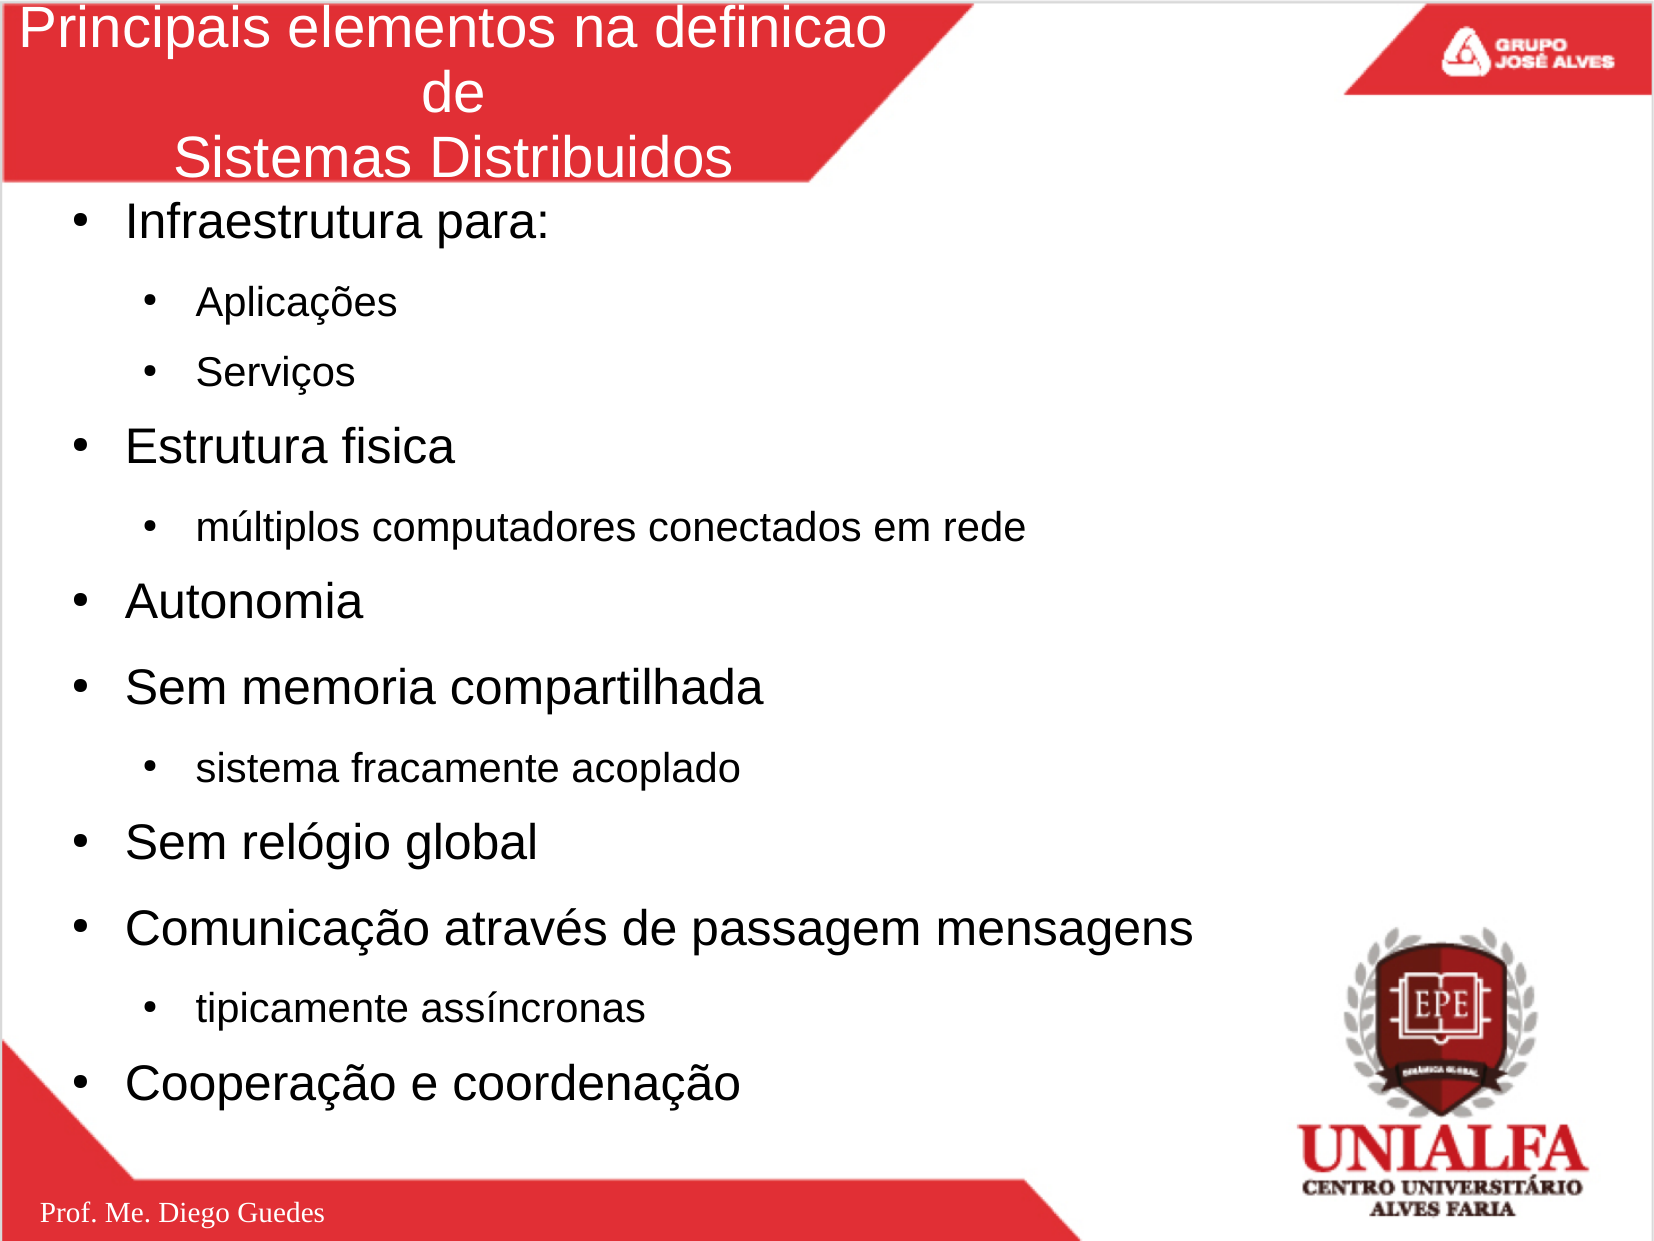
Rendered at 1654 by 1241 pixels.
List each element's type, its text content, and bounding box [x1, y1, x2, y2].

picture [0, 0, 1654, 1241]
title Principais elementos na definicao de Sistemas Distribuidos [6, 0, 901, 219]
list Infraestrutura para: Aplicações Serviços Estrutura fisica múltiplos computadores conectados em rede Autonomia Sem memoria compartilhada sistema fracamente acoplado Sem relógio global Comunicação através de passagem mensagens tipicamente assíncronas Cooperação e coordenação [53, 192, 1543, 1111]
